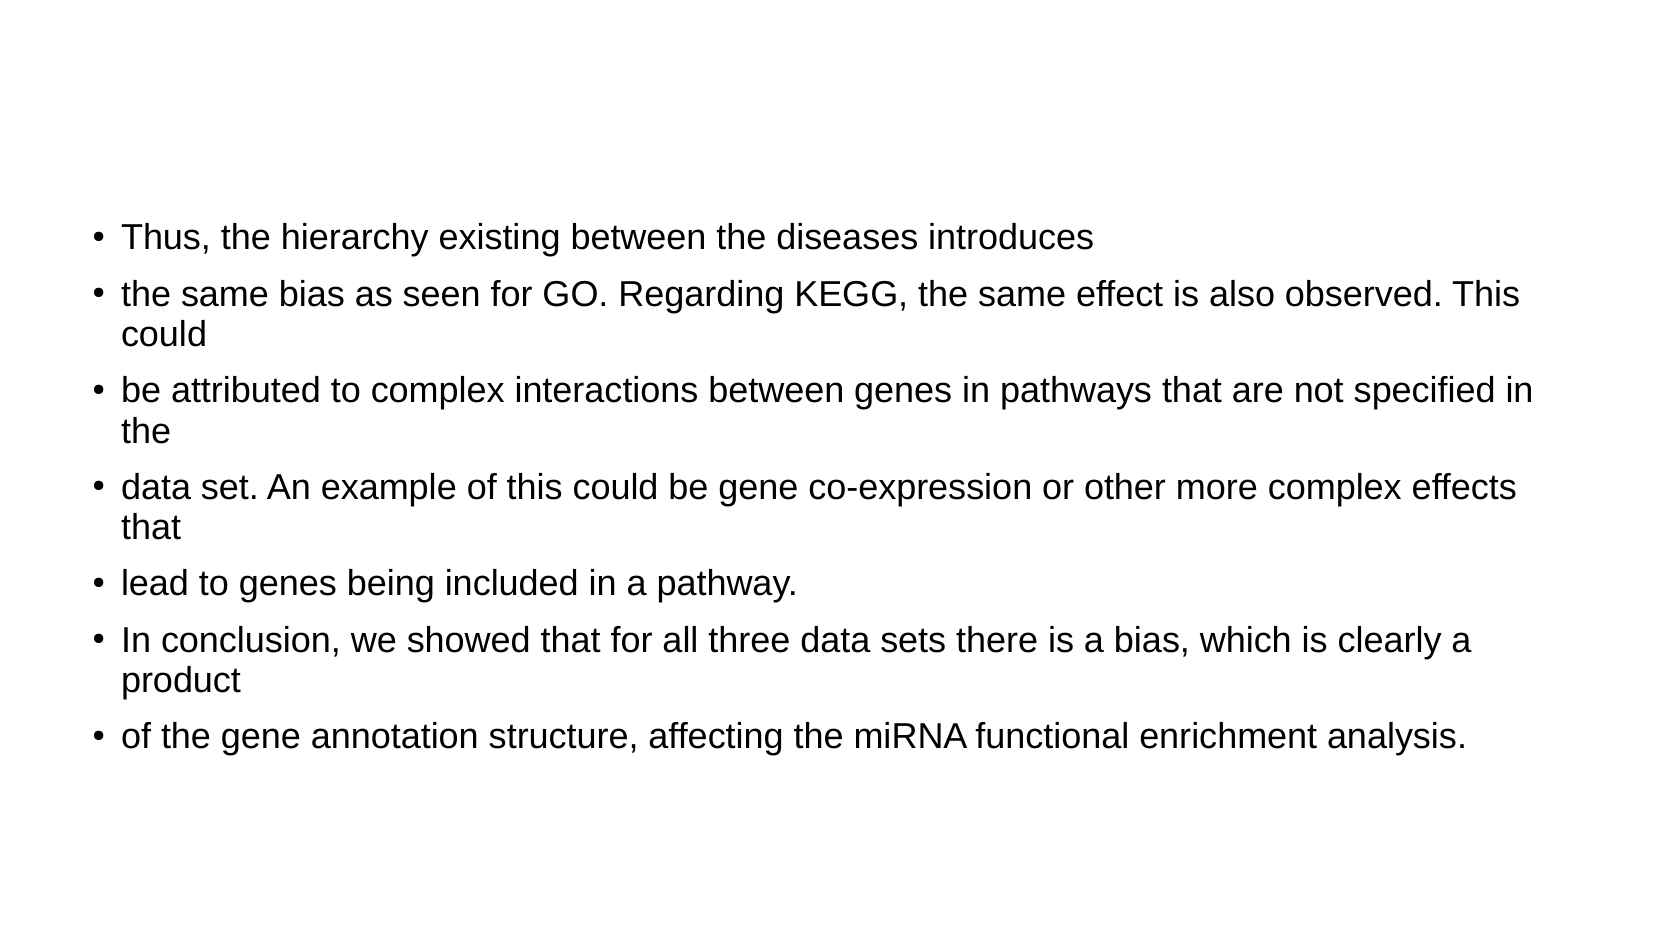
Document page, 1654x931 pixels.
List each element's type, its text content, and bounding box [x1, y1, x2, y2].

list Thus, the hierarchy existing between the diseases introduces the same bias as seen for GO. Regarding KEGG, the same effect is also observed. This could be attributed to complex interactions between genes in pathways that are not specified in the data set. An example of this could be gene co-expression or other more complex effects that lead to genes being included in a pathway. In conclusion, we showed that for all three data sets there is a bias, which is clearly a product of the gene annotation structure, affecting the miRNA functional enrichment analysis. [82, 217, 1571, 758]
